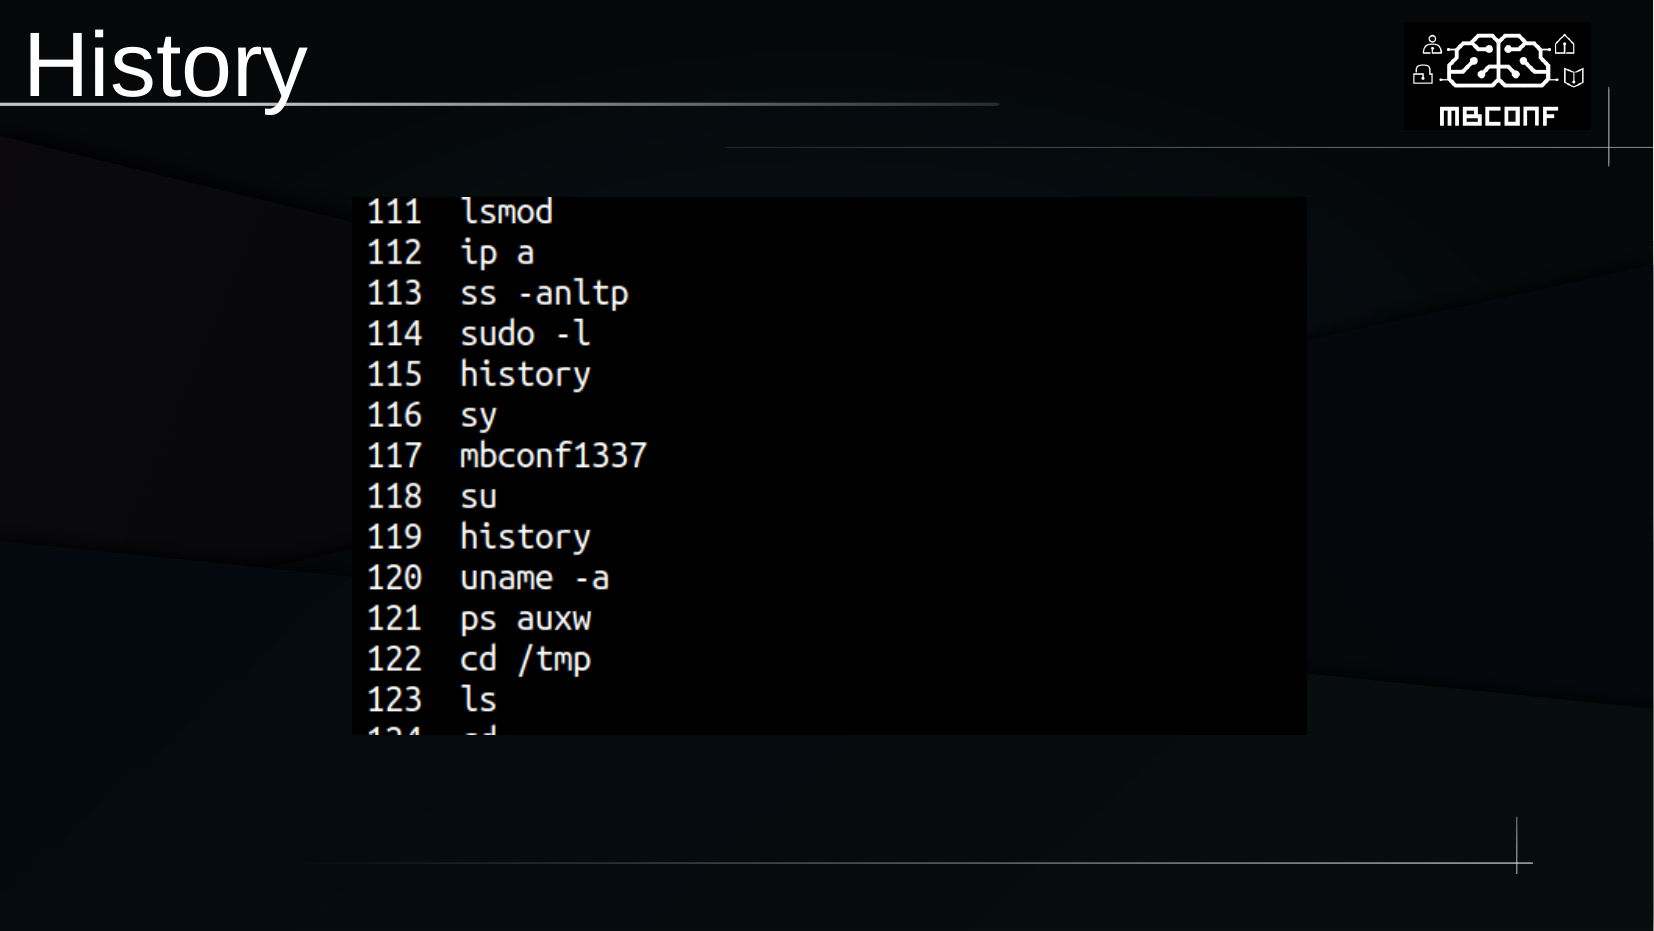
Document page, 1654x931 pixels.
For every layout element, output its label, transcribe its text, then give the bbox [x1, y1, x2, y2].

title History [23, 11, 1589, 119]
picture [0, 0, 1654, 931]
